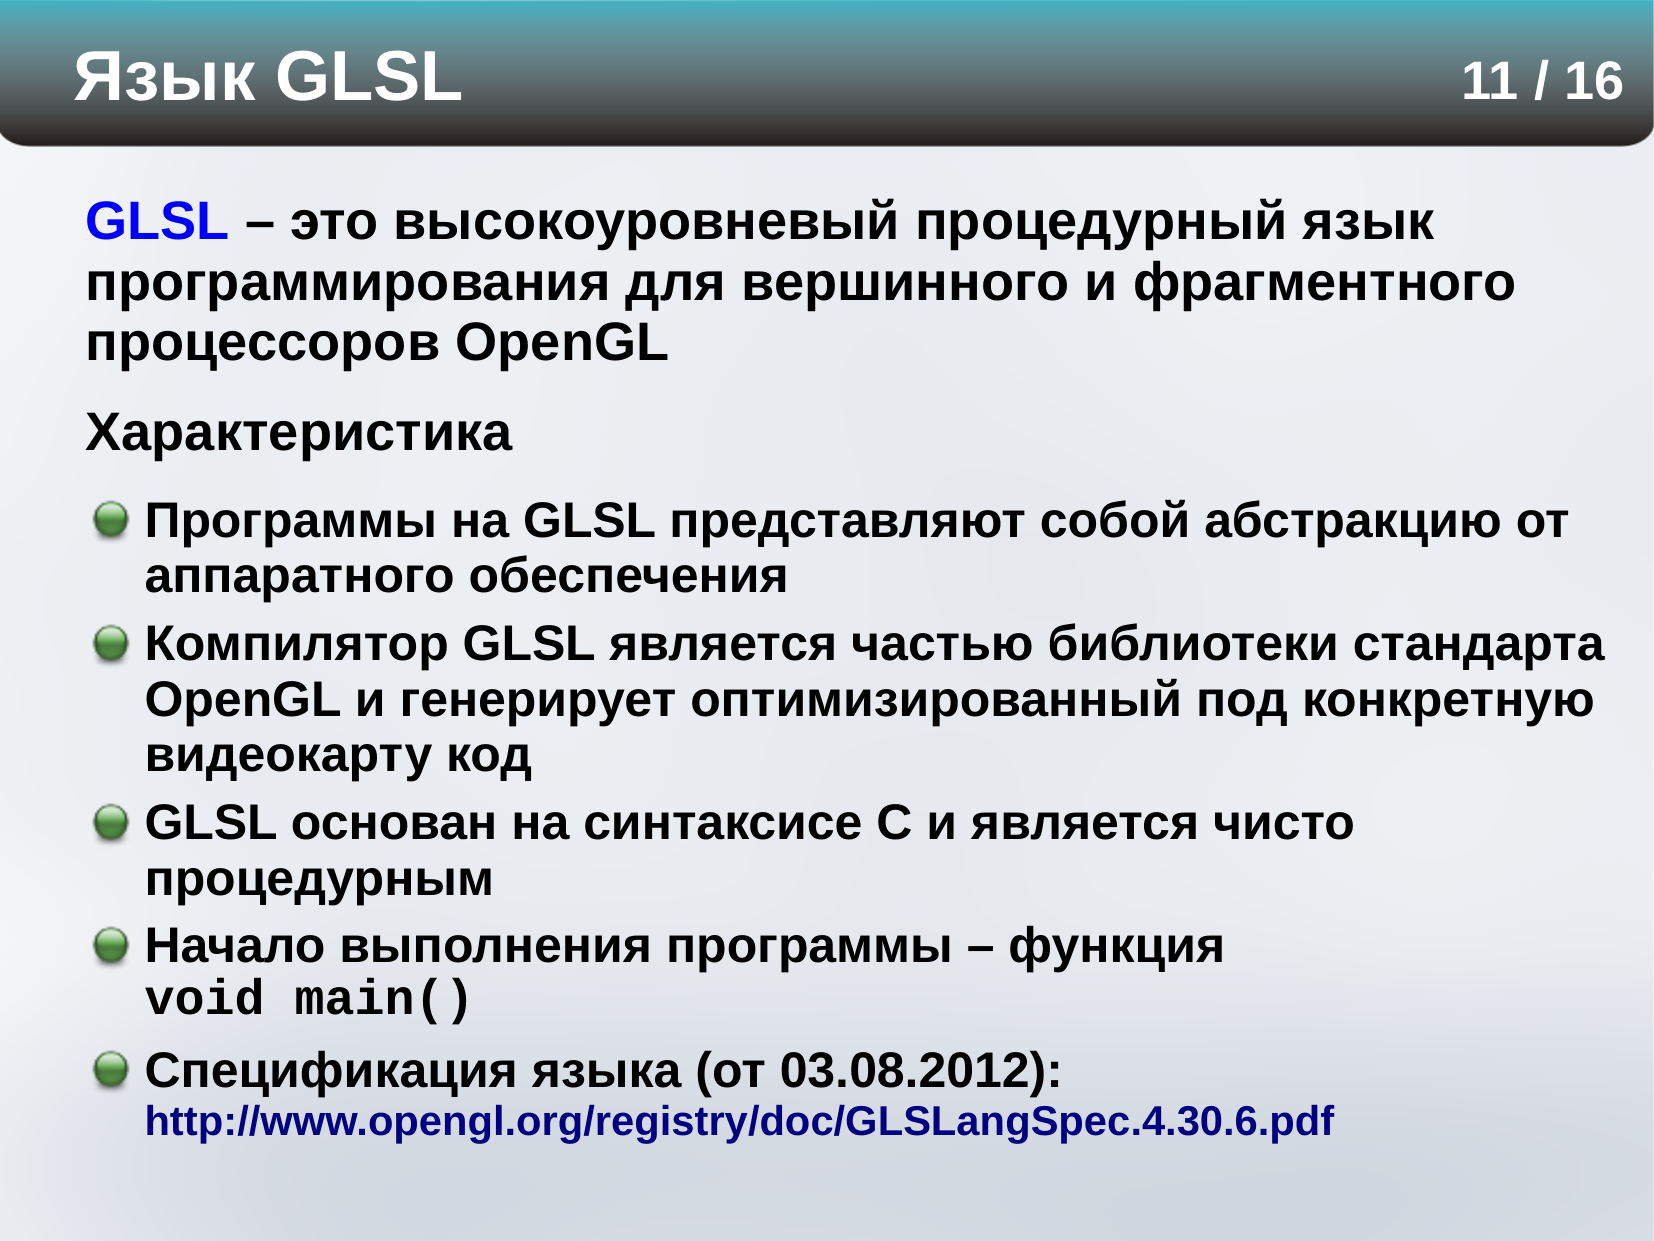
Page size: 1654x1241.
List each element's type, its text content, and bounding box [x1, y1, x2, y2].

text_box <number> / 16 [1446, 42, 1654, 119]
text_box GLSL – это высокоуровневый процедурный язык программирования для вершинного и фрагментного процессоров OpenGL Характеристика Программы на GLSL представляют собой абстракцию от аппаратного обеспечения Компилятор GLSL является частью библиотеки стандарта OpenGL и генерирует оптимизированный под конкретную видеокарту код GLSL основан на синтаксисе C и является чисто процедурным Начало выполнения программы – функция void main() Спецификация языка (от 03.08.2012): http://www.opengl.org/registry/doc/GLSLangSpec.4.30.6.pdf [70, 183, 1625, 1152]
text_box Язык GLSL [59, 29, 1418, 124]
picture [0, 0, 1654, 1241]
